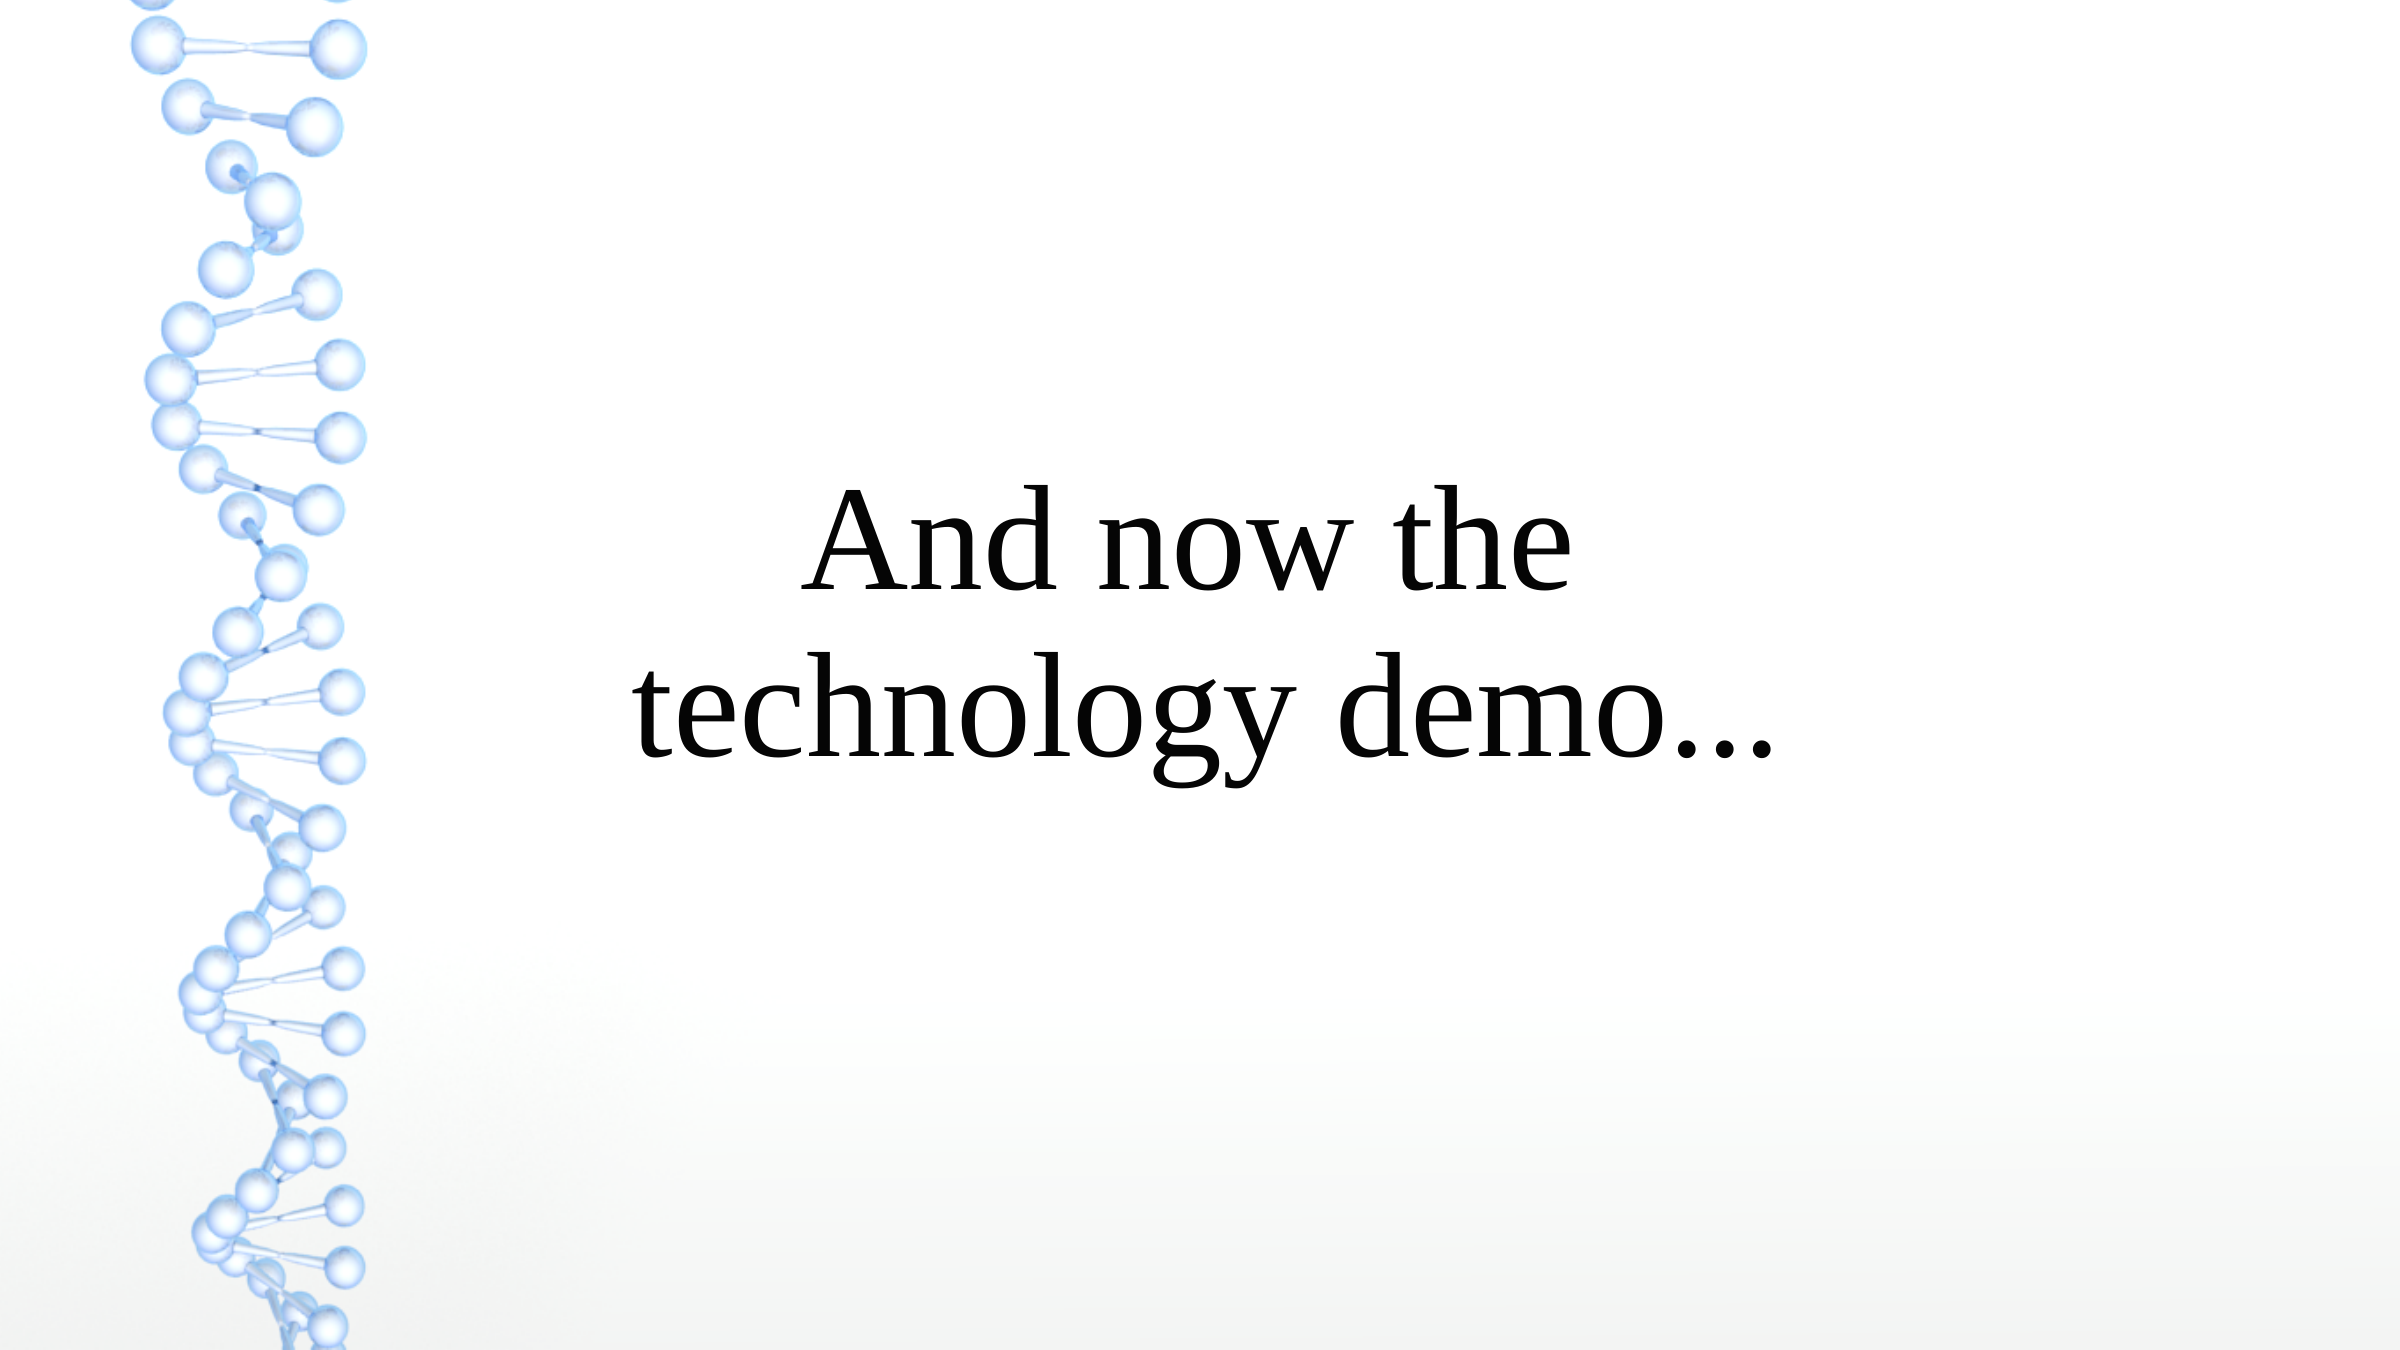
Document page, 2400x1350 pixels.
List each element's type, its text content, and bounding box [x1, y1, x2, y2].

title And now the technology demo... [126, 456, 2287, 789]
picture [0, 0, 2400, 1350]
